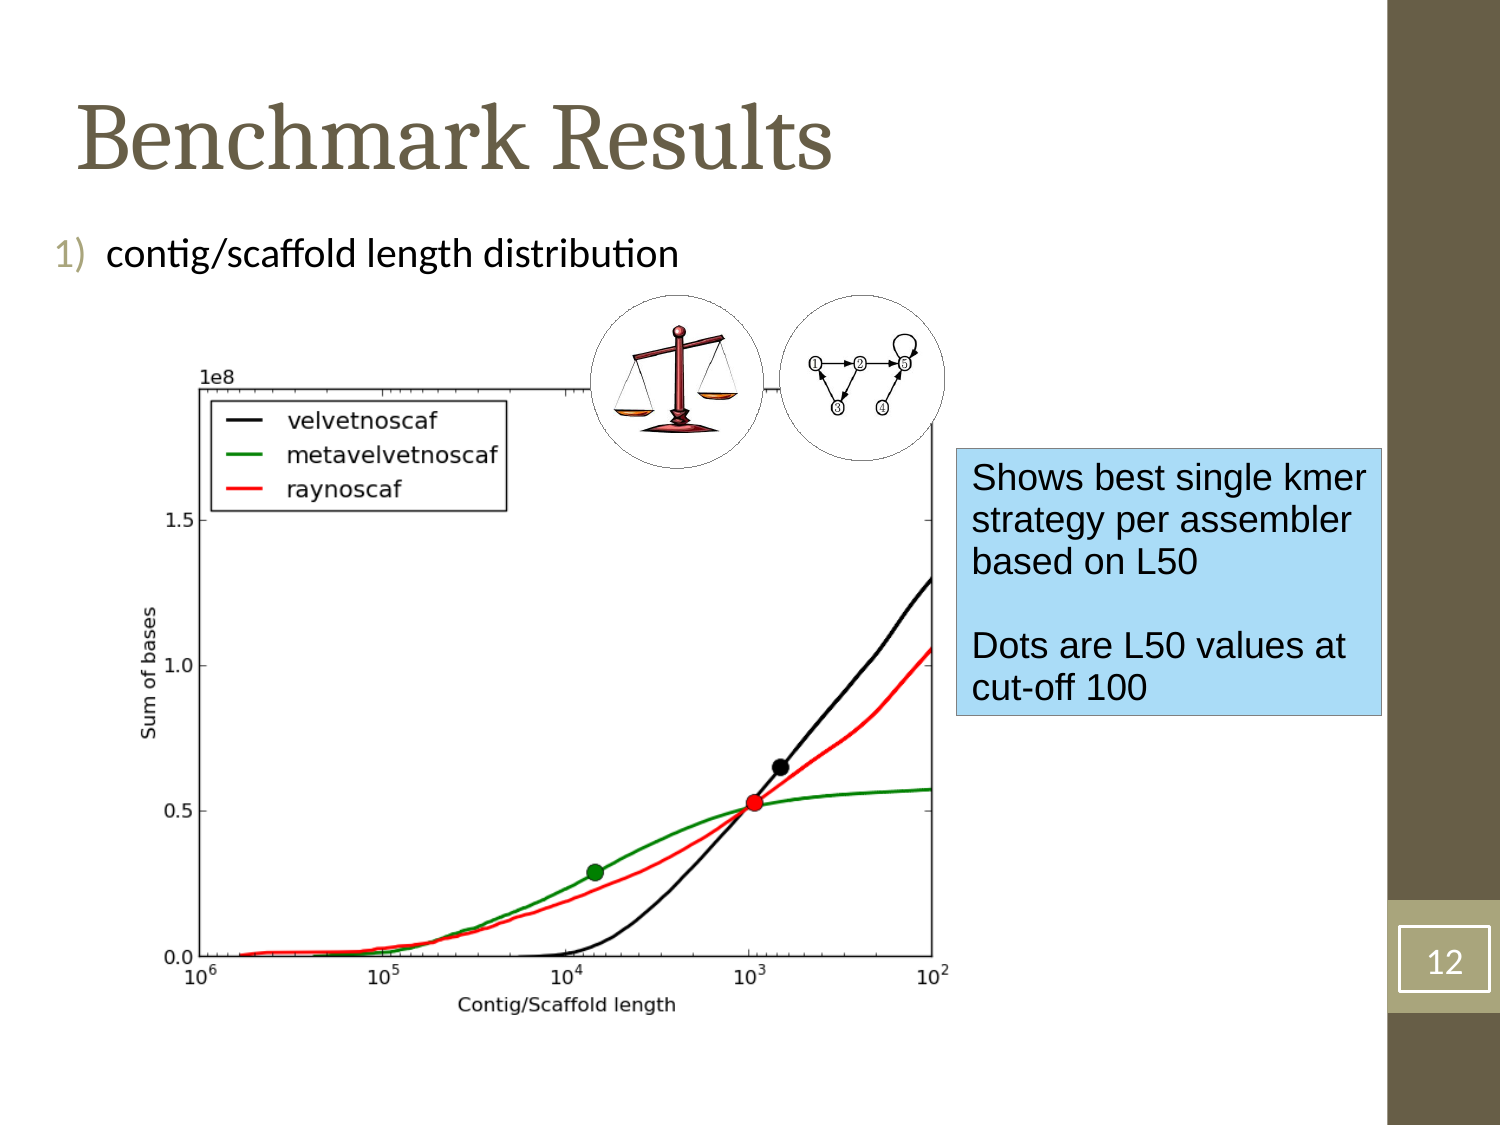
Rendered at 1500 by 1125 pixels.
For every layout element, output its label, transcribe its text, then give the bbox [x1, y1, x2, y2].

picture [801, 330, 923, 426]
picture [613, 325, 738, 433]
text_box [779, 295, 945, 461]
list contig/scaffold length distribution [35, 236, 1382, 1063]
title Benchmark Results [75, 82, 1326, 195]
text_box Shows best single kmer strategy per assembler based on L50 Dots are L50 values at cut-off 100 [956, 448, 1382, 716]
